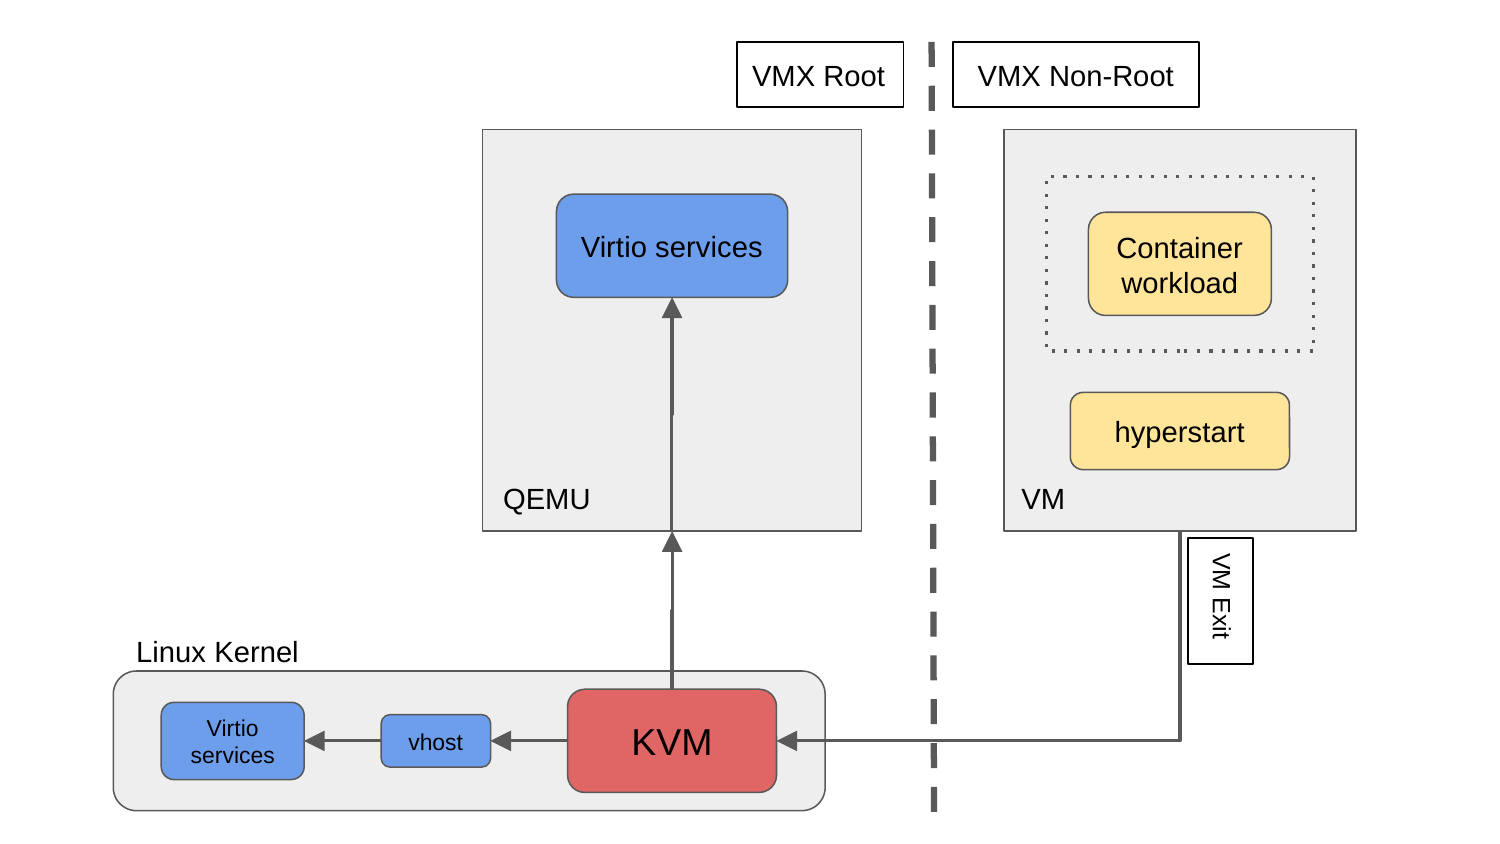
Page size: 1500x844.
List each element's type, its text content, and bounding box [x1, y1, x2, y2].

text_box VM [1006, 465, 1173, 530]
text_box [482, 129, 862, 531]
text_box [1004, 129, 1356, 531]
text_box vhost [381, 714, 491, 768]
text_box VMX Non-Root [952, 41, 1199, 107]
text_box QEMU [488, 465, 655, 530]
text_box [674, 670, 826, 740]
text_box VMX Root [737, 41, 904, 107]
text_box Linux Kernel [113, 624, 323, 677]
text_box Virtio services [556, 194, 788, 298]
text_box VM Exit [1188, 538, 1253, 664]
text_box Container workload [1088, 212, 1272, 316]
text_box KVM [567, 689, 777, 793]
text_box hyperstart [1070, 392, 1290, 470]
text_box Virtio services [161, 702, 305, 780]
text_box [113, 670, 826, 811]
